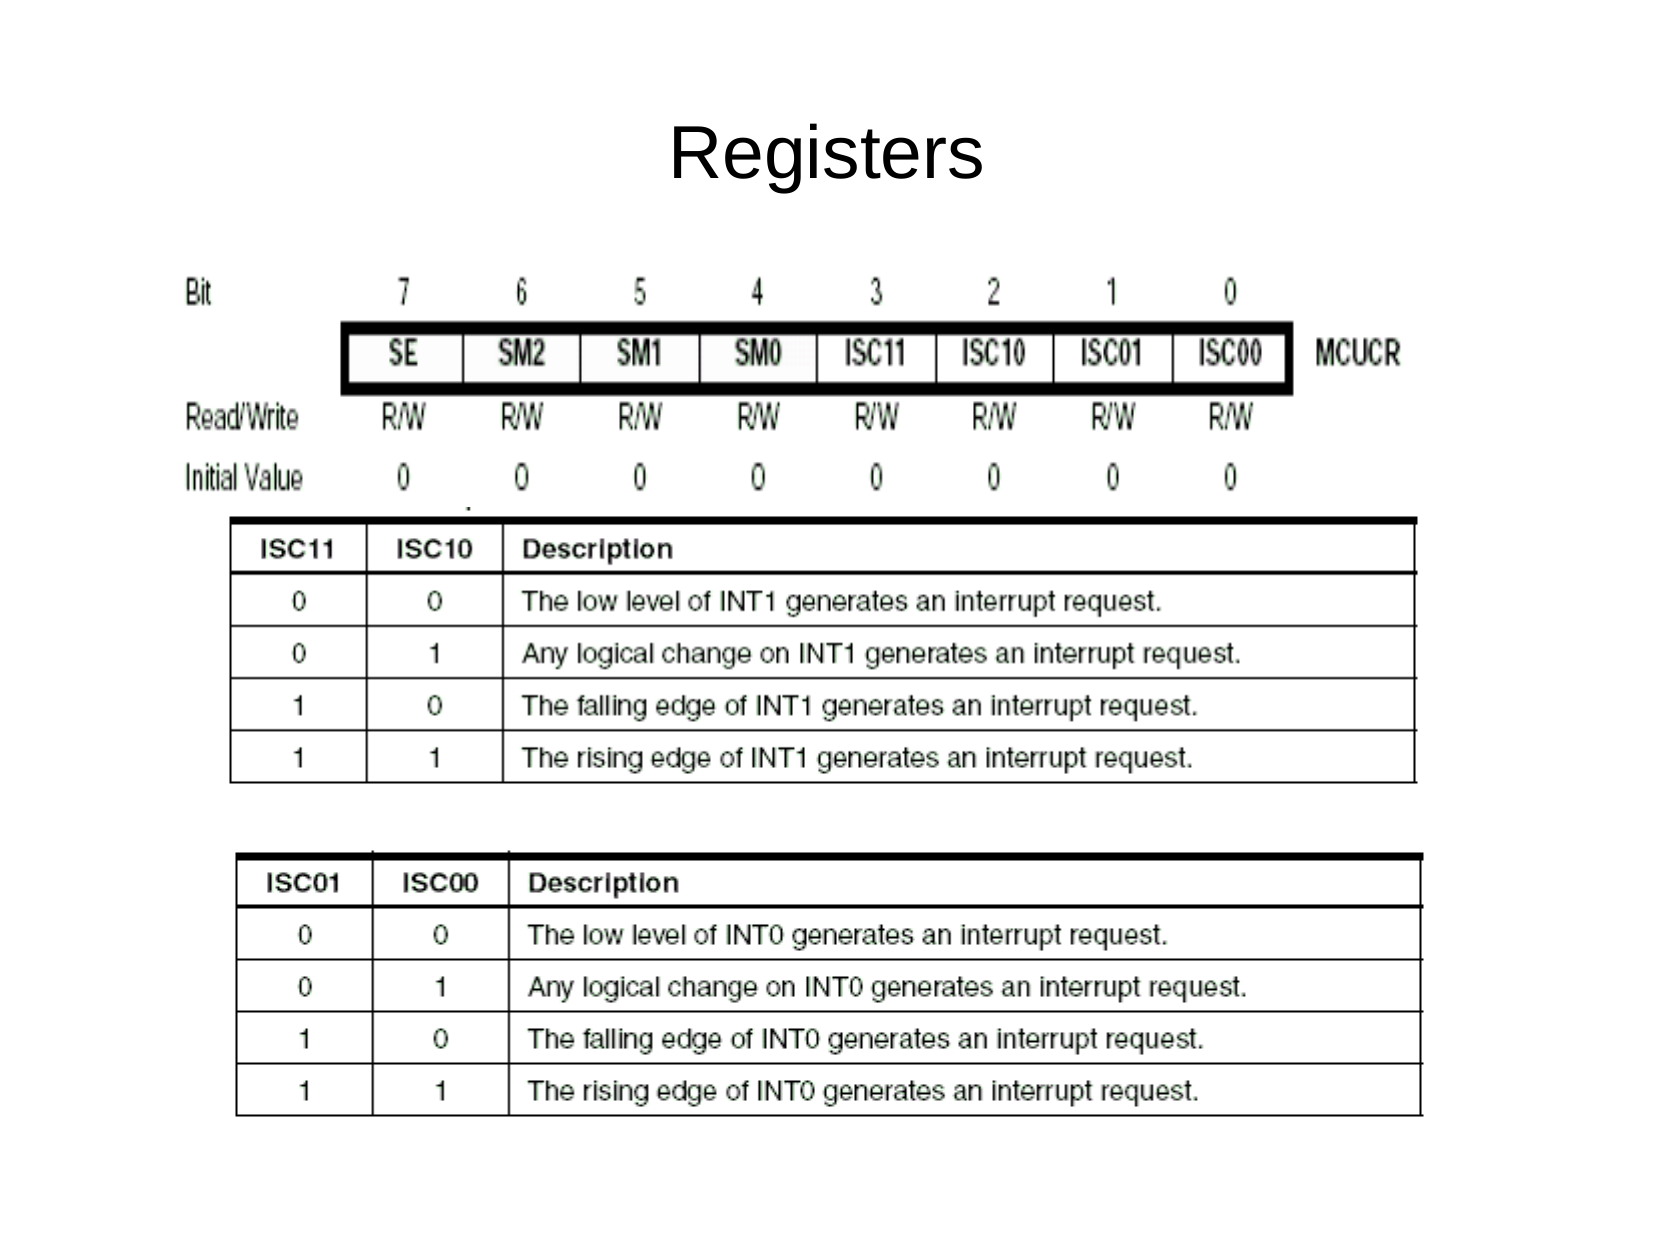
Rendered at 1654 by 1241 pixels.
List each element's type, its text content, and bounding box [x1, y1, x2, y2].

picture [177, 262, 1426, 788]
title Registers [82, 49, 1571, 257]
picture [234, 845, 1426, 1126]
